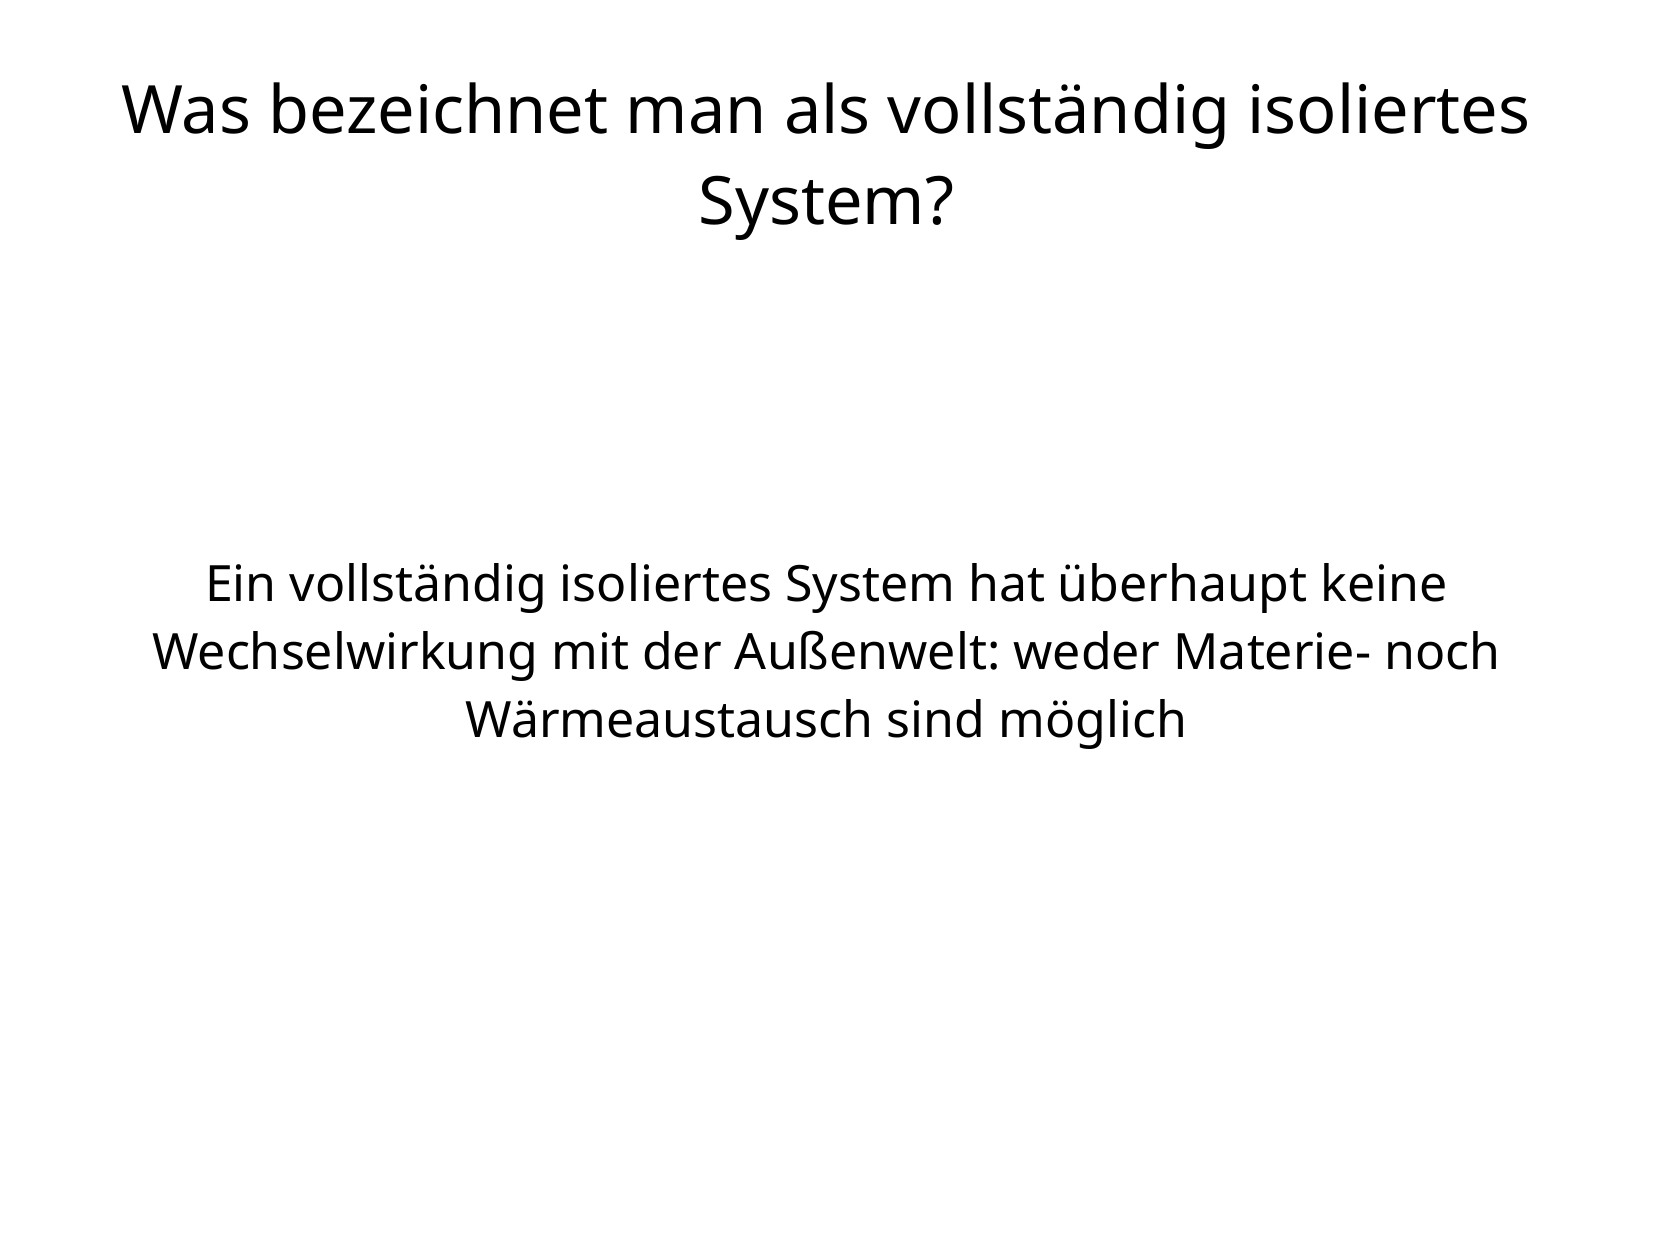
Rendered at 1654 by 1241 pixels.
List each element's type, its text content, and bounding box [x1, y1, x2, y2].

subtitle Ein vollständig isoliertes System hat überhaupt keine Wechselwirkung mit der Außenwelt: weder Materie- noch Wärmeaustausch sind möglich [82, 290, 1571, 1010]
title Was bezeichnet man als vollständig isoliertes System? [82, 49, 1571, 257]
